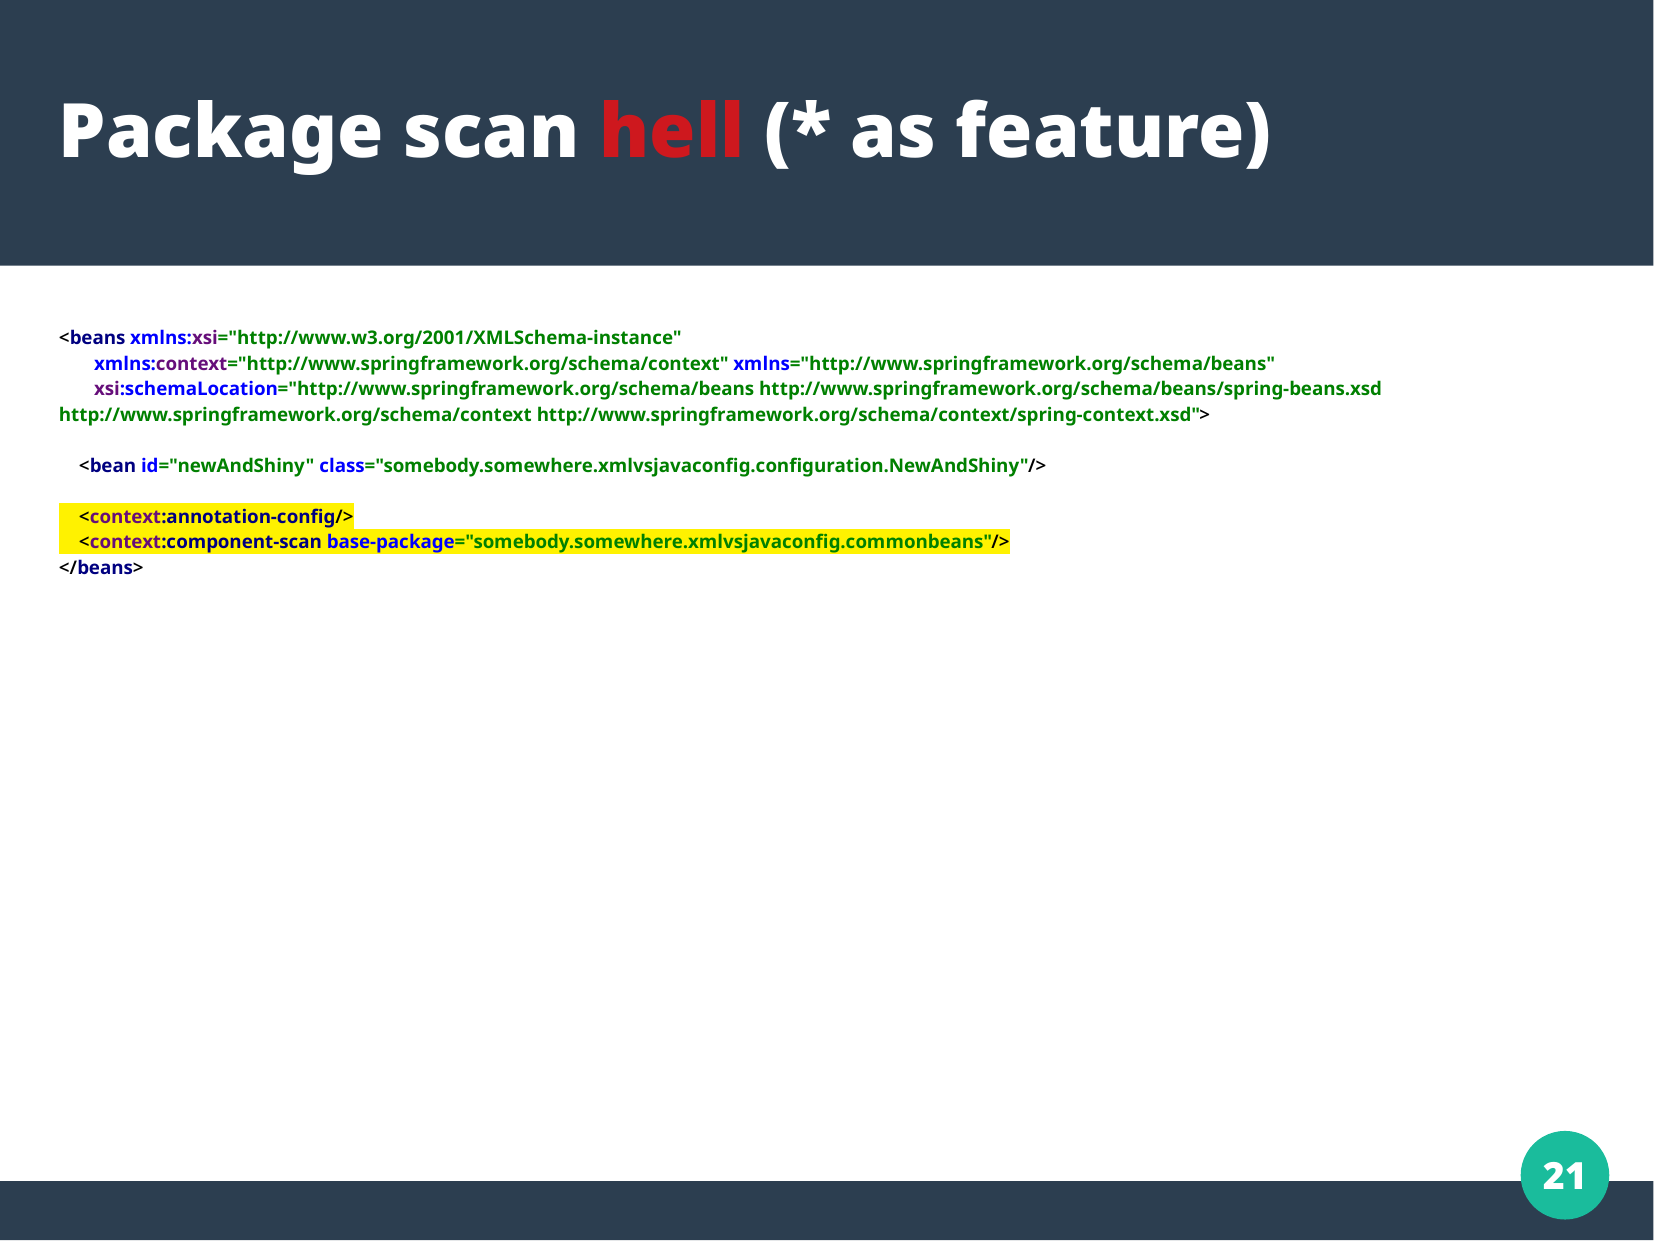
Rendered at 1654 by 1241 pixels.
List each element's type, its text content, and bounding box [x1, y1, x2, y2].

list <beans xmlns:xsi="http://www.w3.org/2001/XMLSchema-instance" xmlns:context="http://www.springframework.org/schema/context" xmlns="http://www.springframework.org/schema/beans" xsi:schemaLocation="http://www.springframework.org/schema/beans http://www.springframework.org/schema/beans/spring-beans.xsd http://www.springframework.org/schema/context http://www.springframework.org/schema/context/spring-context.xsd"> <bean id="newAndShiny" class="somebody.somewhere.xmlvsjavaconfig.configuration.NewAndShiny"/> <context:annotation-config/> <context:component-scan base-package="somebody.somewhere.xmlvsjavaconfig.commonbeans"/> </beans> [59, 324, 1595, 1152]
title Package scan hell (* as feature) [59, 49, 1595, 207]
